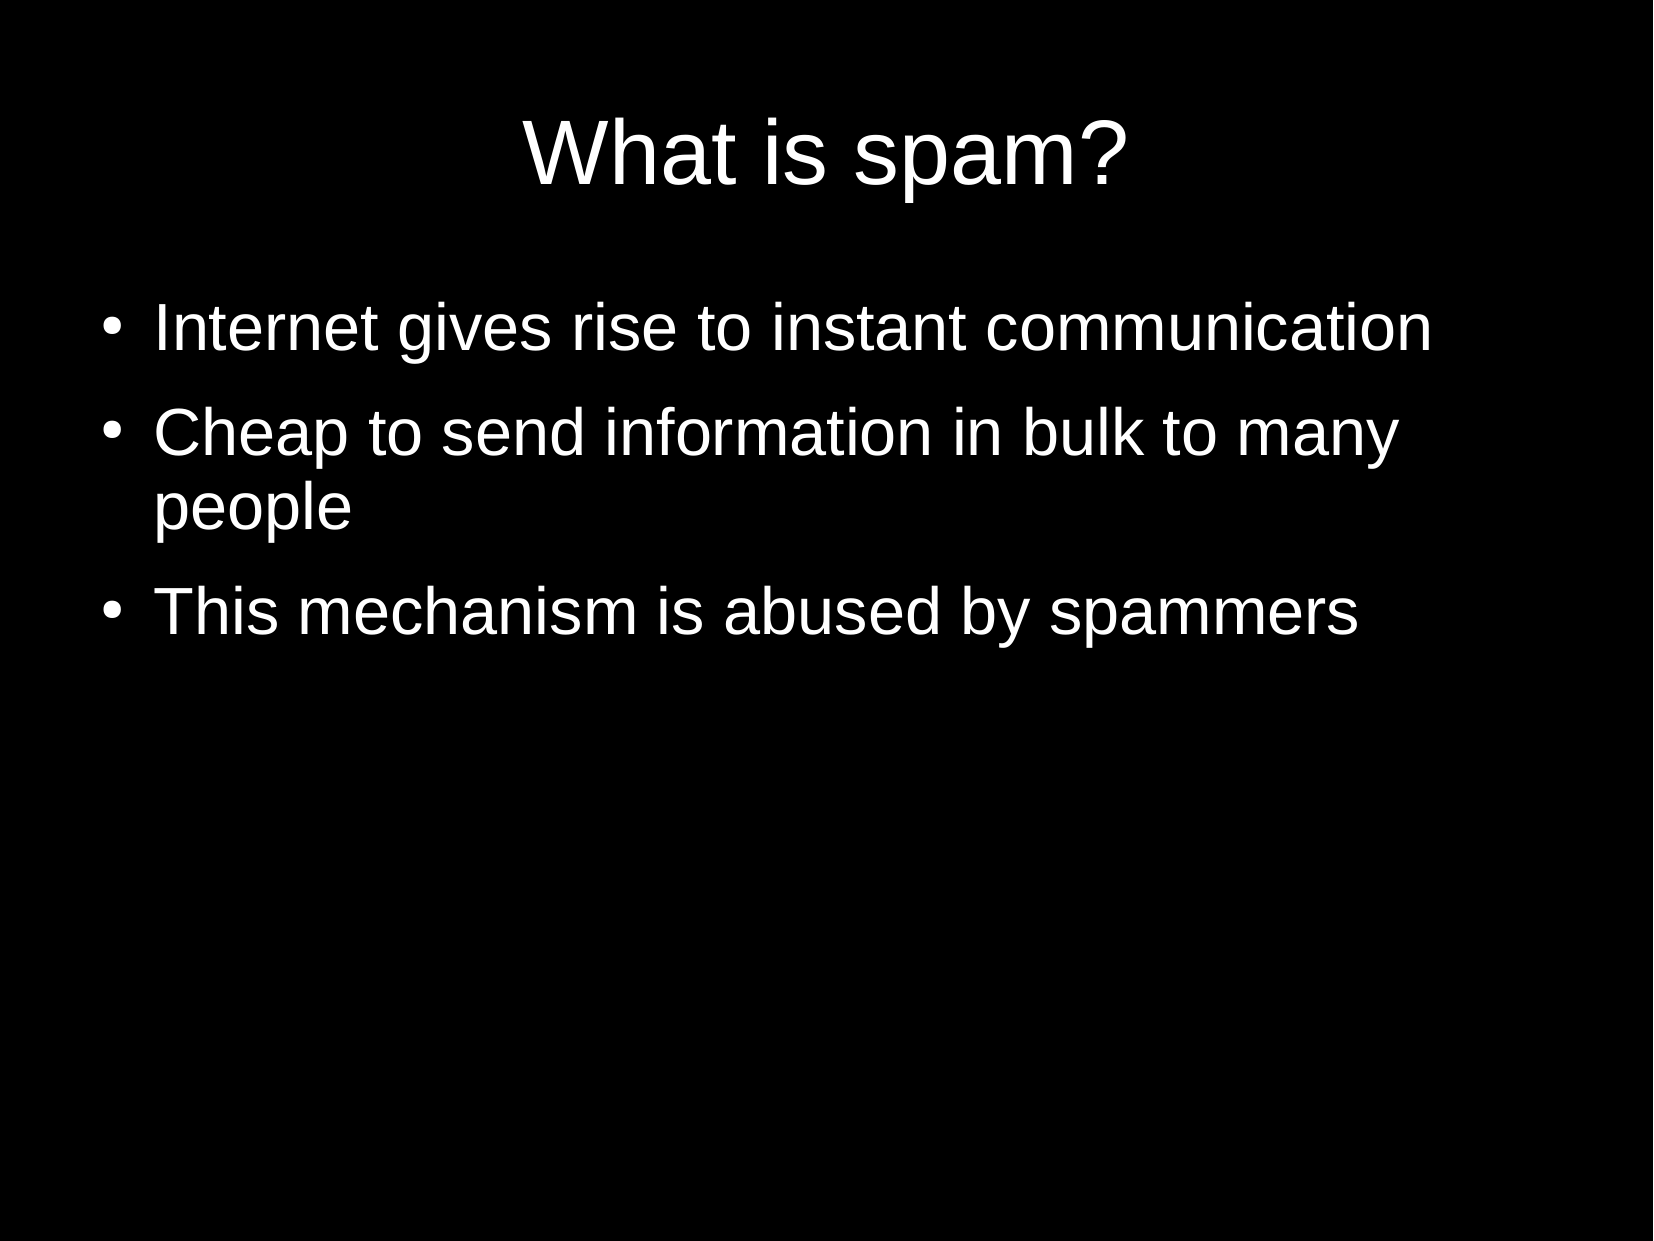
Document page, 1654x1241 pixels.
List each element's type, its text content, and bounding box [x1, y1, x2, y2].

title What is spam? [82, 56, 1571, 250]
list Internet gives rise to instant communication Cheap to send information in bulk to many people This mechanism is abused by spammers [82, 290, 1571, 1109]
